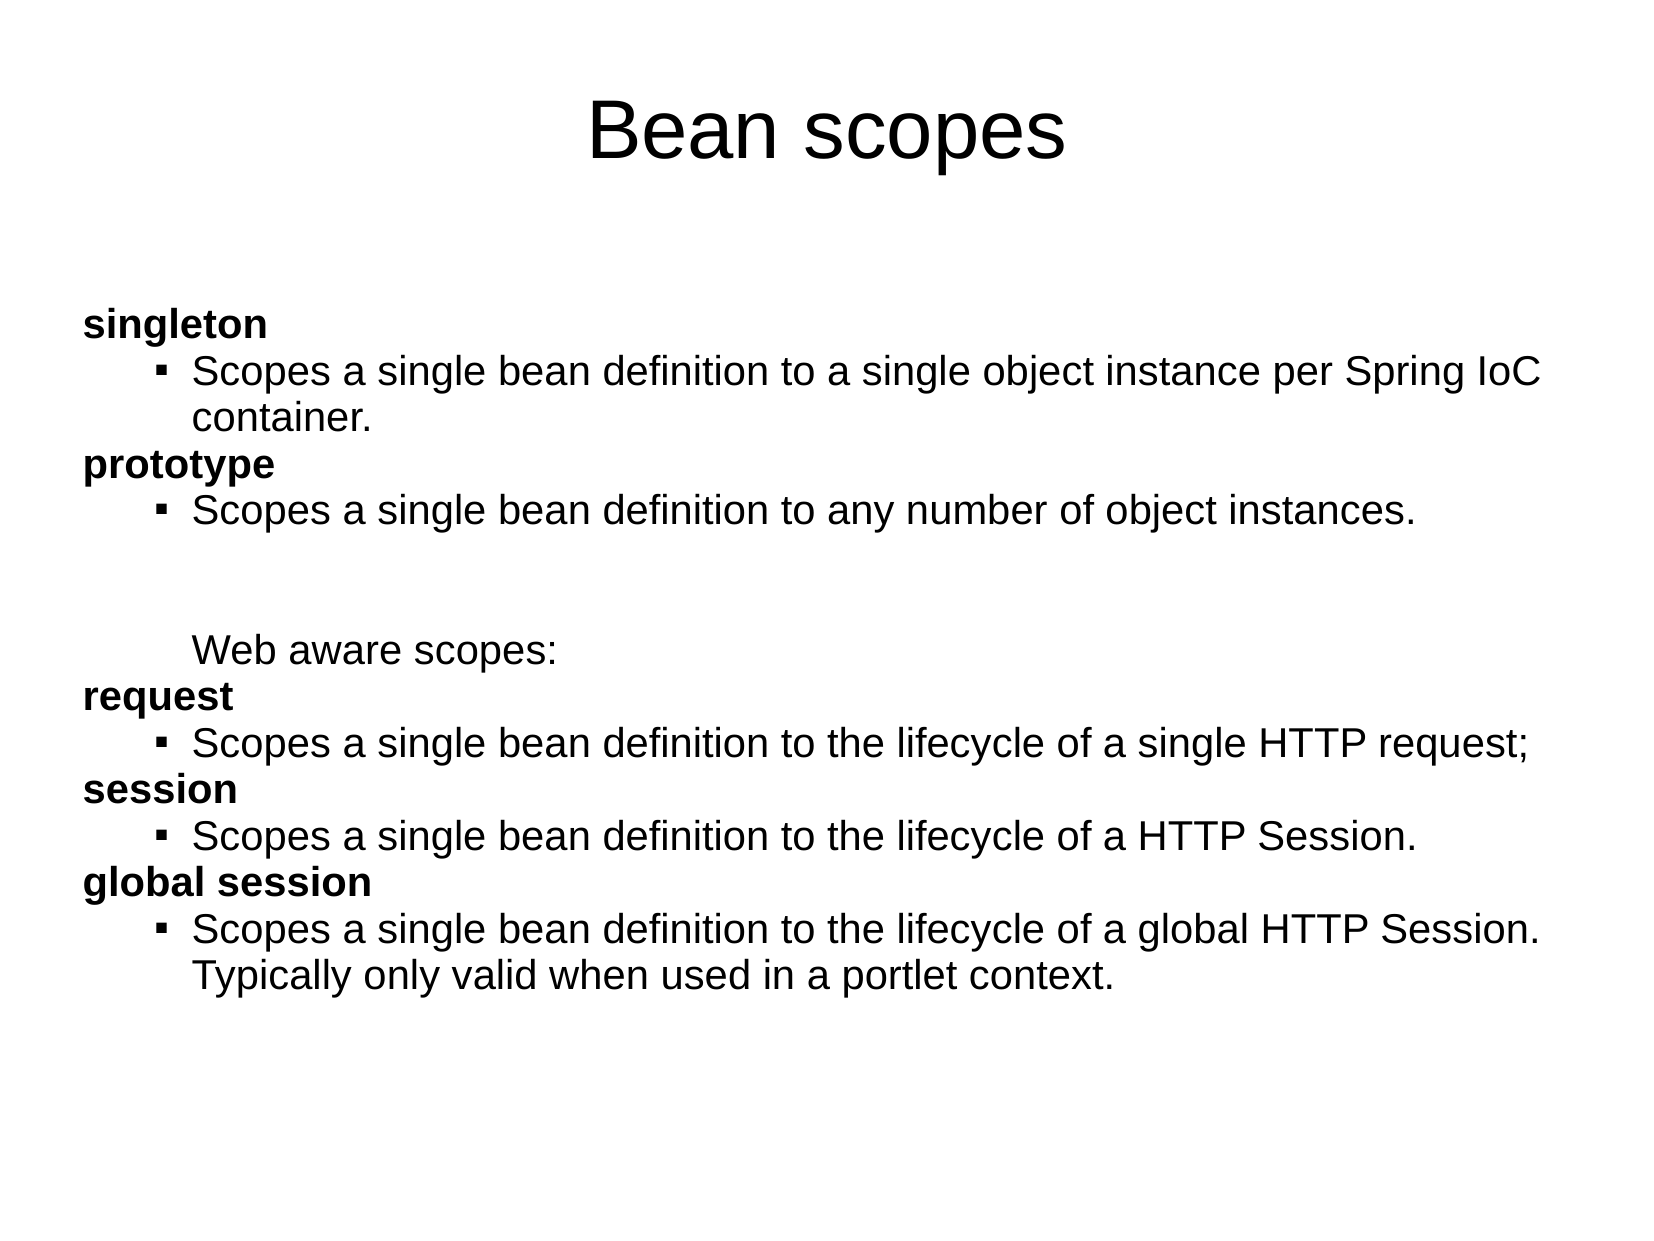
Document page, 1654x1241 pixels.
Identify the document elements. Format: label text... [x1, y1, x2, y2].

title Bean scopes [82, 49, 1571, 211]
subtitle singleton Scopes a single bean definition to a single object instance per Spring IoC container. prototype Scopes a single bean definition to any number of object instances. Web aware scopes: request Scopes a single bean definition to the lifecycle of a single HTTP request; session Scopes a single bean definition to the lifecycle of a HTTP Session. global session Scopes a single bean definition to the lifecycle of a global HTTP Session. Typically only valid when used in a portlet context. [82, 290, 1571, 1010]
